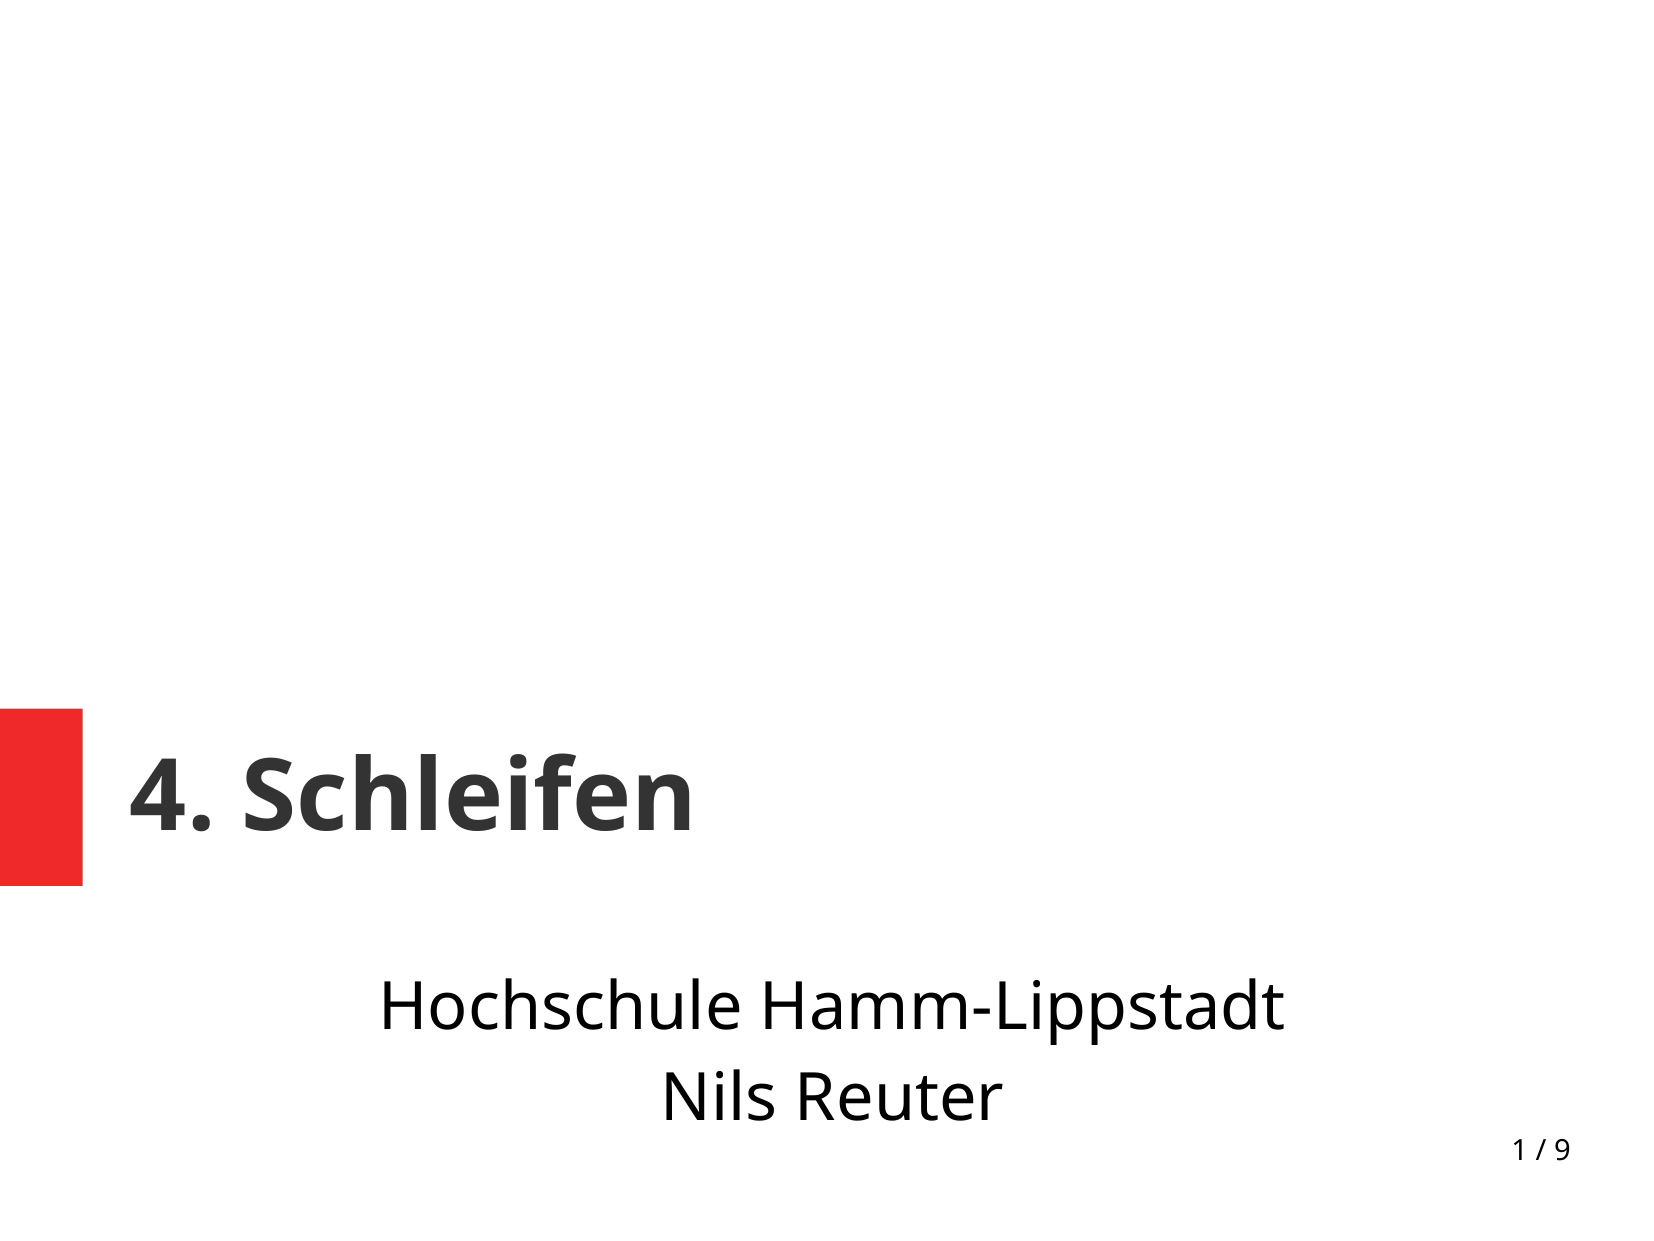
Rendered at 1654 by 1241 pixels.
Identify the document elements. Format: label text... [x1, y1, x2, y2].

subtitle Hochschule Hamm-Lippstadt Nils Reuter [129, 968, 1536, 1130]
title 4. Schleifen [129, 655, 1536, 928]
